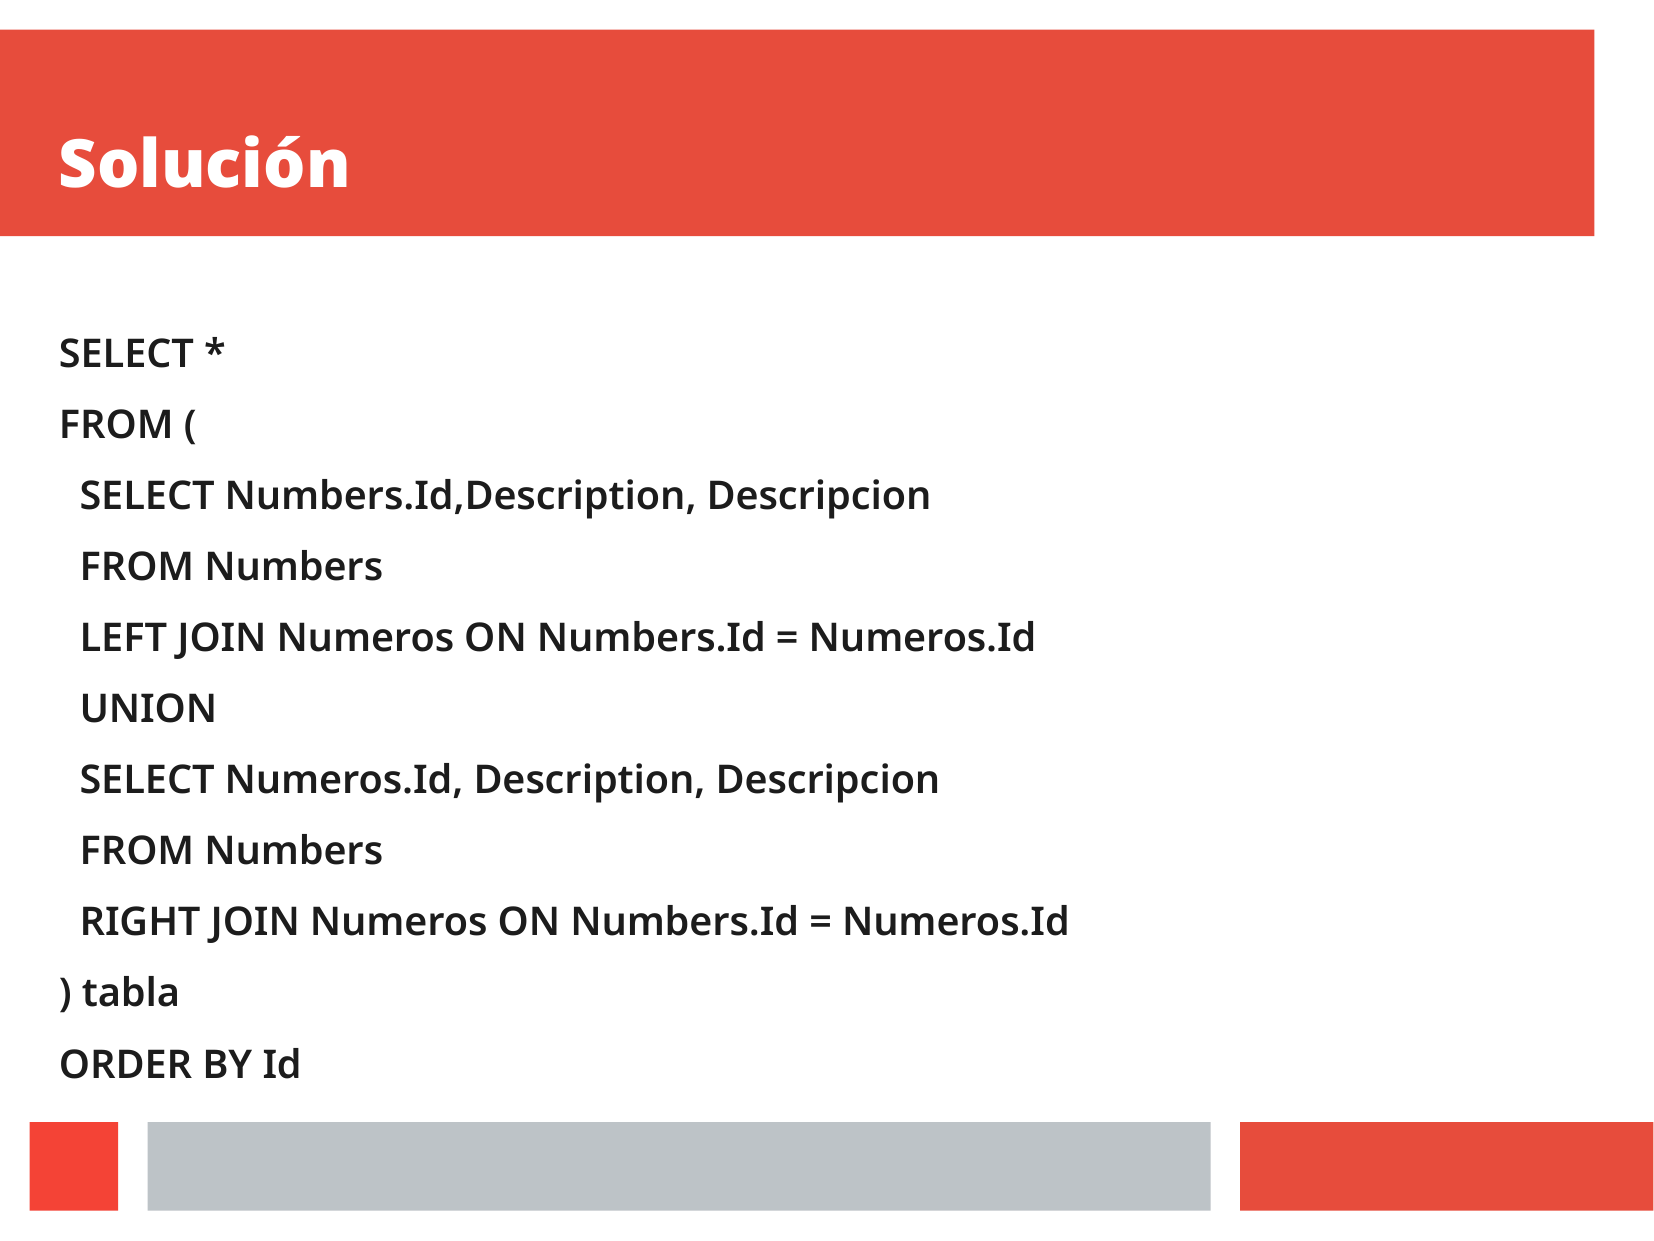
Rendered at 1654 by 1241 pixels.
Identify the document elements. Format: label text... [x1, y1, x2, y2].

title Solución [59, 59, 1595, 207]
list SELECT * FROM ( SELECT Numbers.Id,Description, Descripcion FROM Numbers LEFT JOIN Numeros ON Numbers.Id = Numeros.Id UNION SELECT Numeros.Id, Description, Descripcion FROM Numbers RIGHT JOIN Numeros ON Numbers.Id = Numeros.Id ) tabla ORDER BY Id [59, 324, 1565, 1093]
